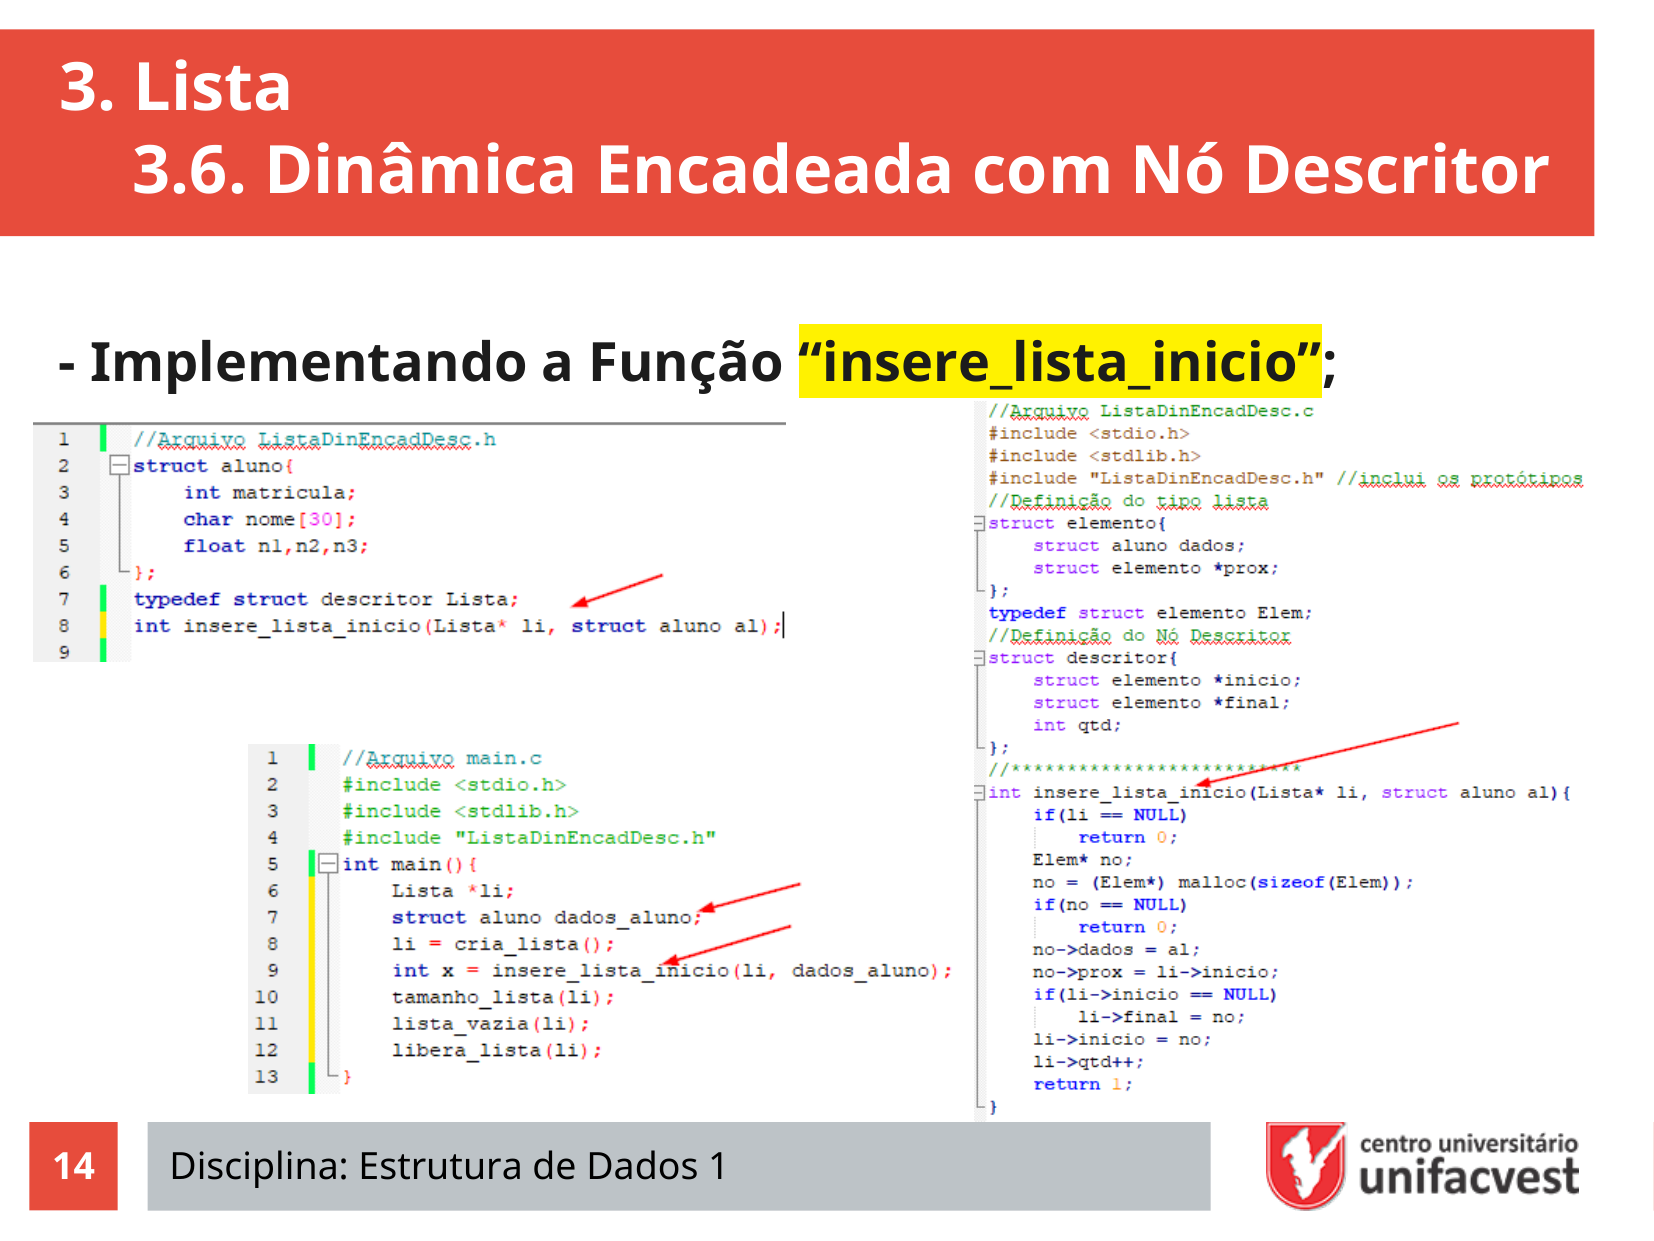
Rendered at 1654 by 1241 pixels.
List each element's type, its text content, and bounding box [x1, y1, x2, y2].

picture [248, 744, 958, 1095]
picture [974, 401, 1613, 1211]
picture [33, 422, 786, 662]
text_box Disciplina: Estrutura de Dados 1 [154, 1132, 1205, 1196]
list - Implementando a Função “insere_lista_inicio”; [59, 324, 1566, 1093]
title 3. Lista 3.6. Dinâmica Encadeada com Nó Descritor [59, 59, 1595, 207]
text_box [1238, 1120, 1654, 1212]
